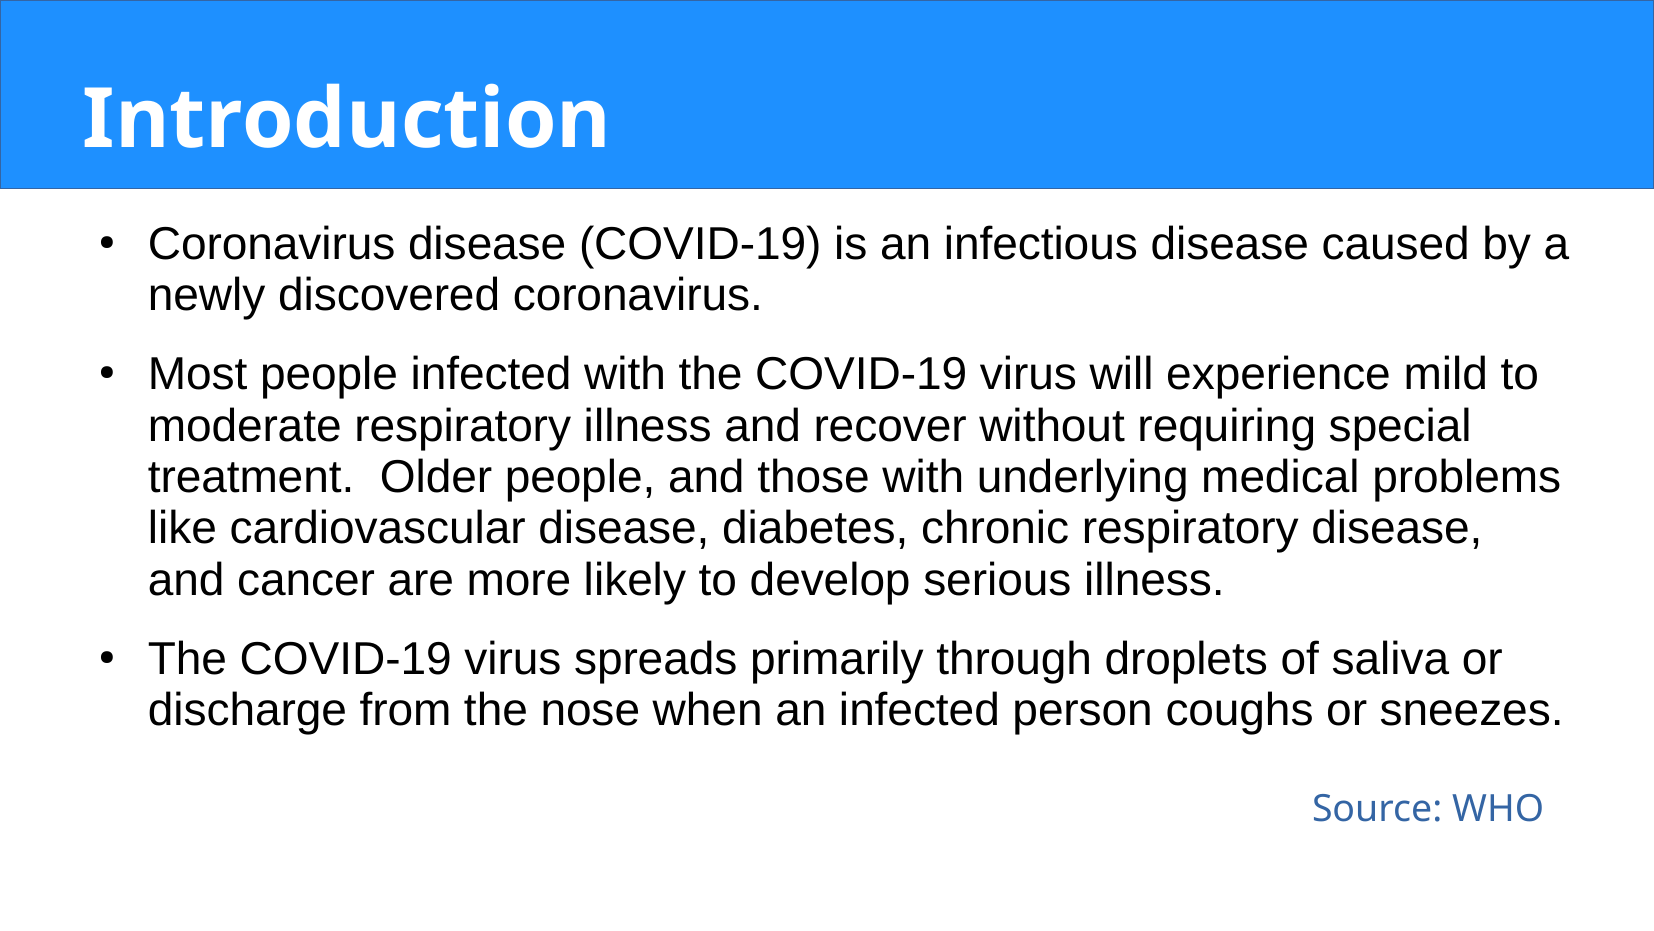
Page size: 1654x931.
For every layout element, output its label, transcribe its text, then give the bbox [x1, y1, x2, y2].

text_box [0, 0, 1654, 189]
list Coronavirus disease (COVID-19) is an infectious disease caused by a newly discovered coronavirus. Most people infected with the COVID-19 virus will experience mild to moderate respiratory illness and recover without requiring special treatment. Older people, and those with underlying medical problems like cardiovascular disease, diabetes, chronic respiratory disease, and cancer are more likely to develop serious illness. The COVID-19 virus spreads primarily through droplets of saliva or discharge from the nose when an infected person coughs or sneezes. [82, 217, 1571, 758]
text_box Source: WHO [1015, 773, 1560, 852]
title Introduction [82, 37, 1571, 193]
